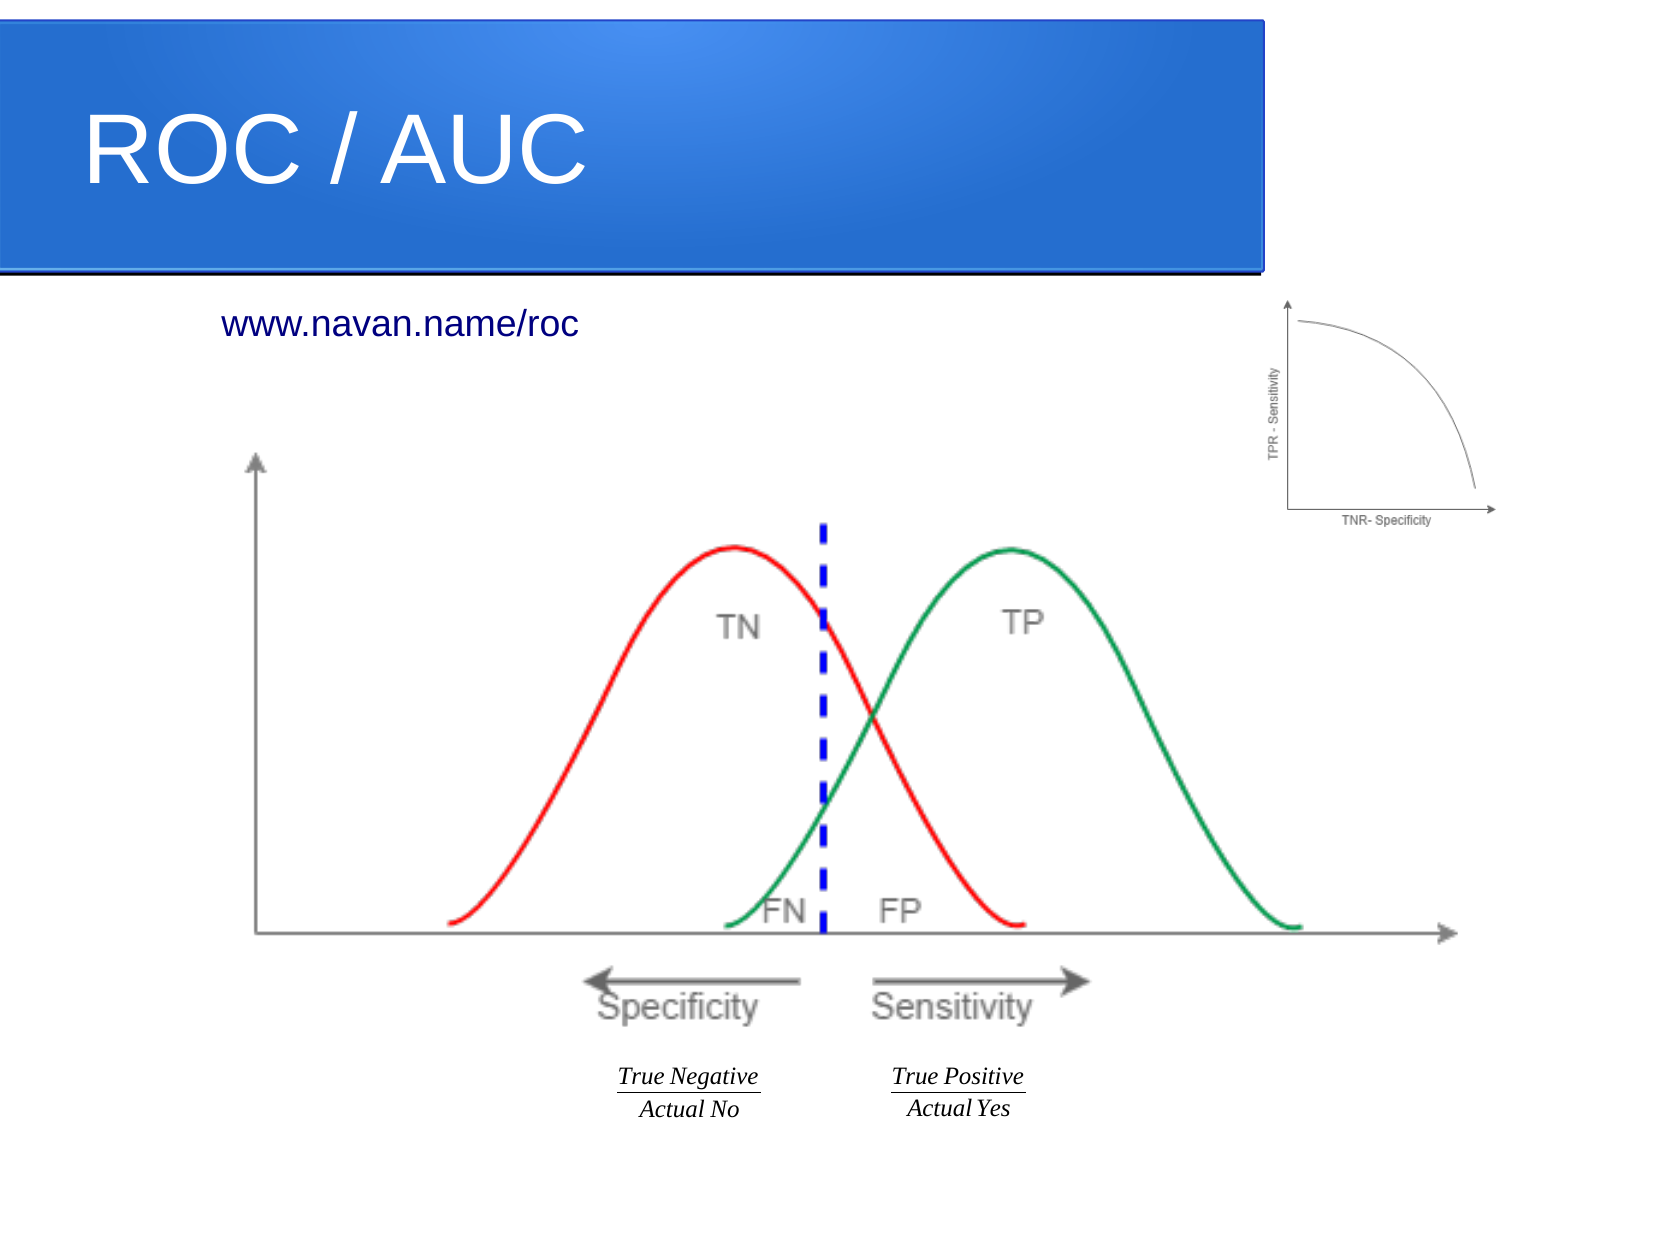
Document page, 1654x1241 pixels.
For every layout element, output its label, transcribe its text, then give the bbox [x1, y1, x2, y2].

chart [609, 1062, 768, 1123]
chart [883, 1062, 1034, 1123]
title ROC / AUC [82, 47, 1235, 252]
picture [236, 291, 1506, 1034]
text_box www.navan.name/roc [206, 295, 857, 353]
